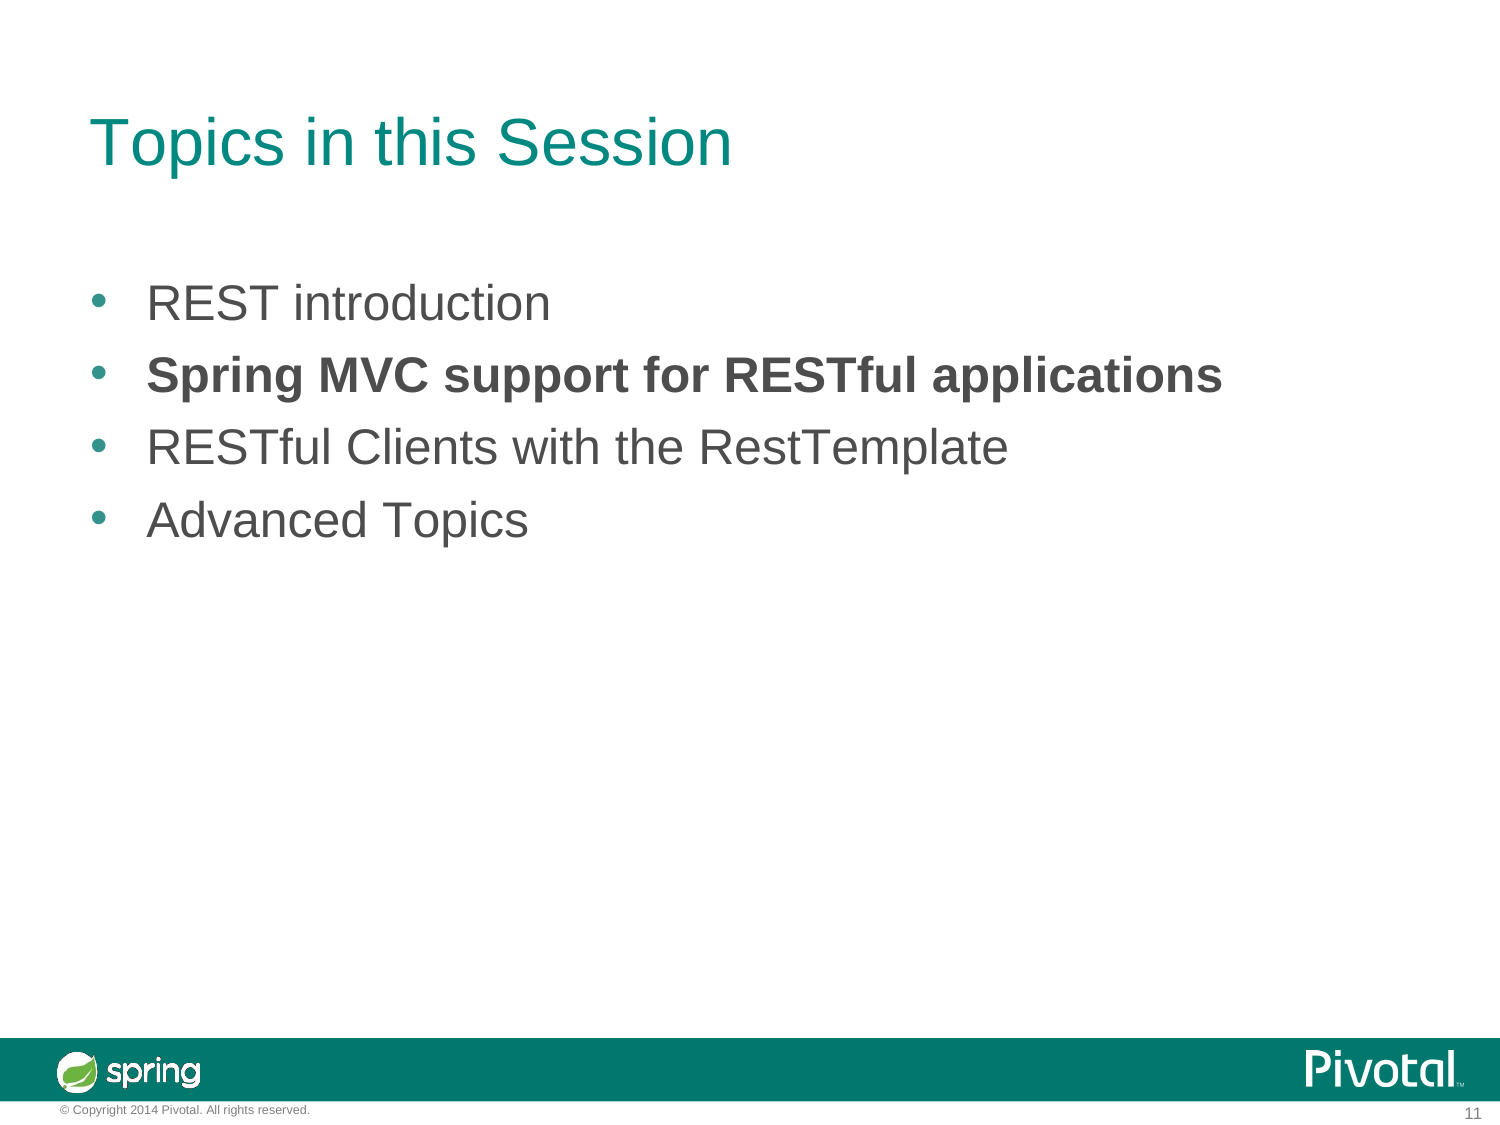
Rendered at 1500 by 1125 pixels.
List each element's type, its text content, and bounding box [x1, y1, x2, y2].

picture [32, 1041, 210, 1103]
picture [1306, 1050, 1464, 1087]
list REST introduction Spring MVC support for RESTful applications RESTful Clients with the RestTemplate Advanced Topics [75, 262, 1426, 1005]
title Topics in this Session [75, 44, 1426, 233]
